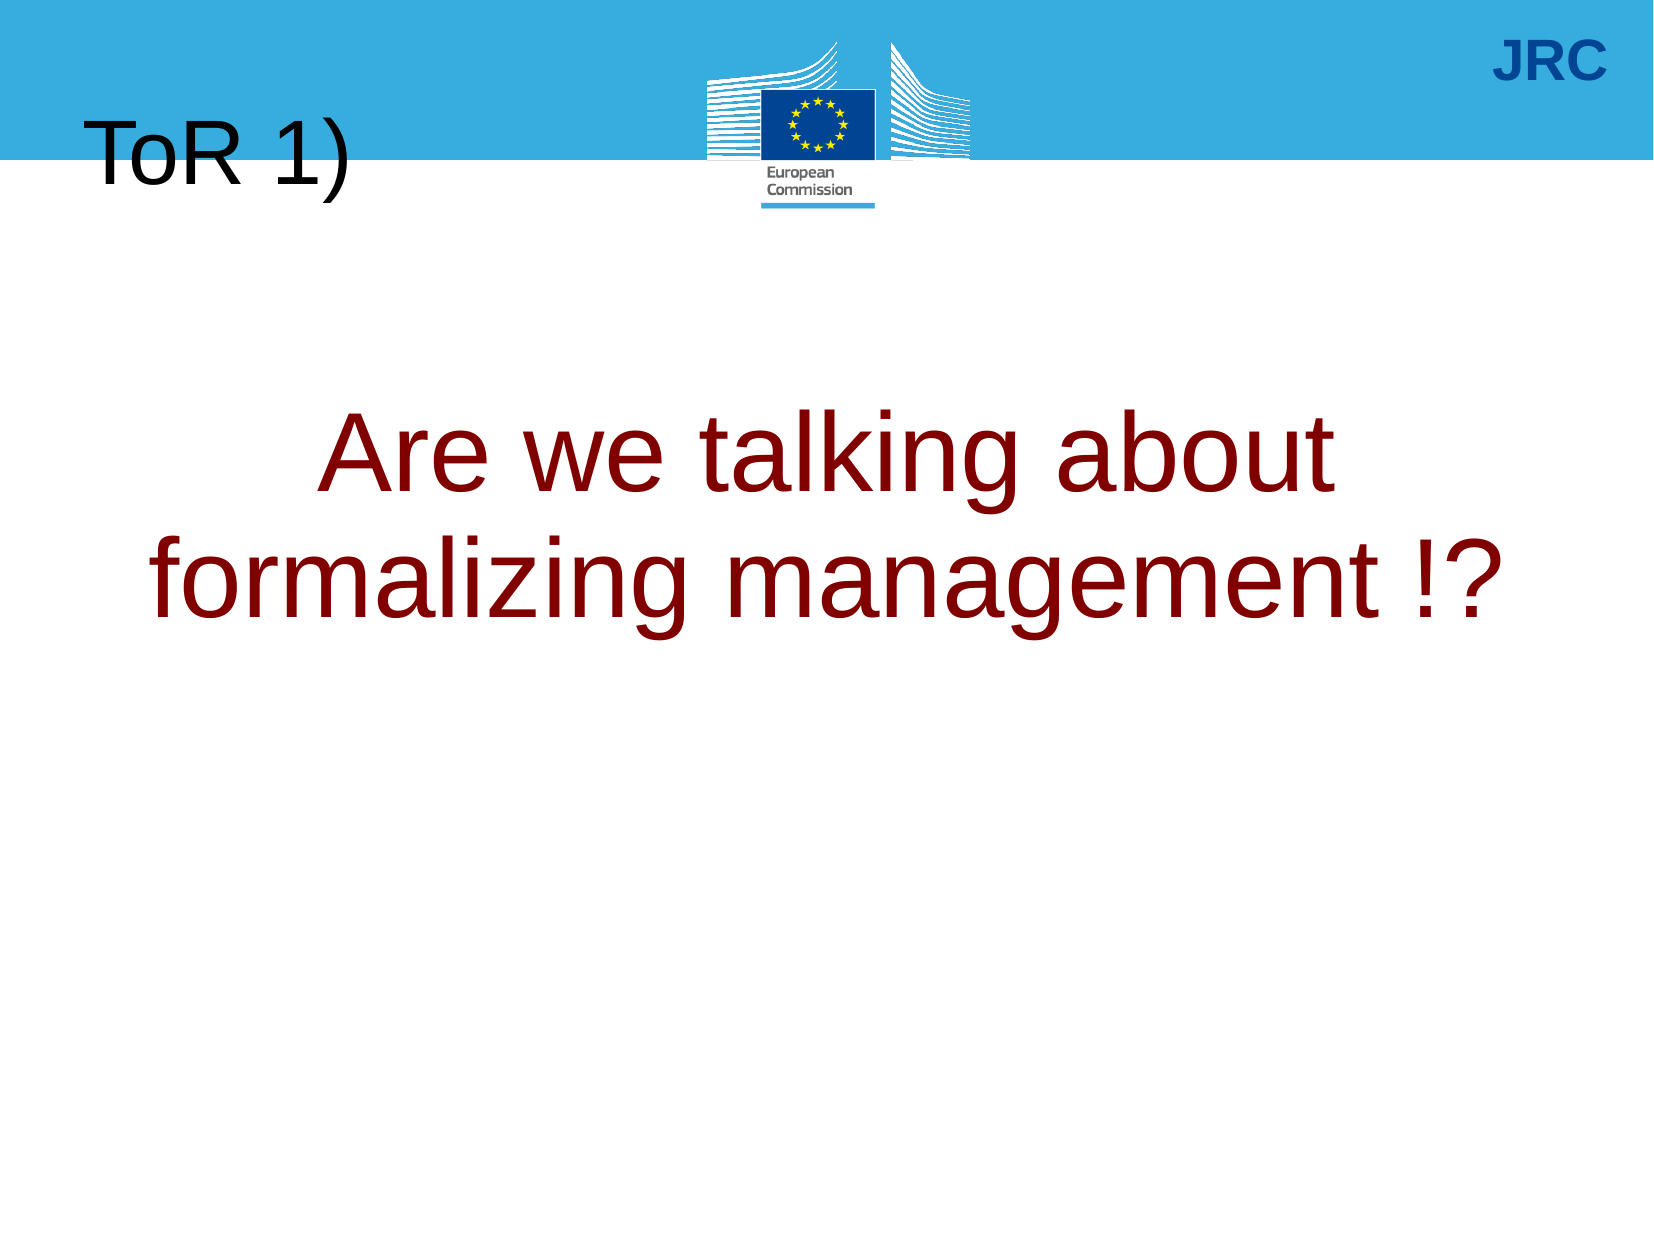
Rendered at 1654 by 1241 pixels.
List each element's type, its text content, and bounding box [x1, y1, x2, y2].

list Are we talking about formalizing management !? [47, 389, 1607, 756]
picture [707, 41, 970, 49]
text_box JRC [1470, 22, 1631, 94]
text_box [0, 0, 1653, 160]
title ToR 1) [82, 49, 1571, 257]
